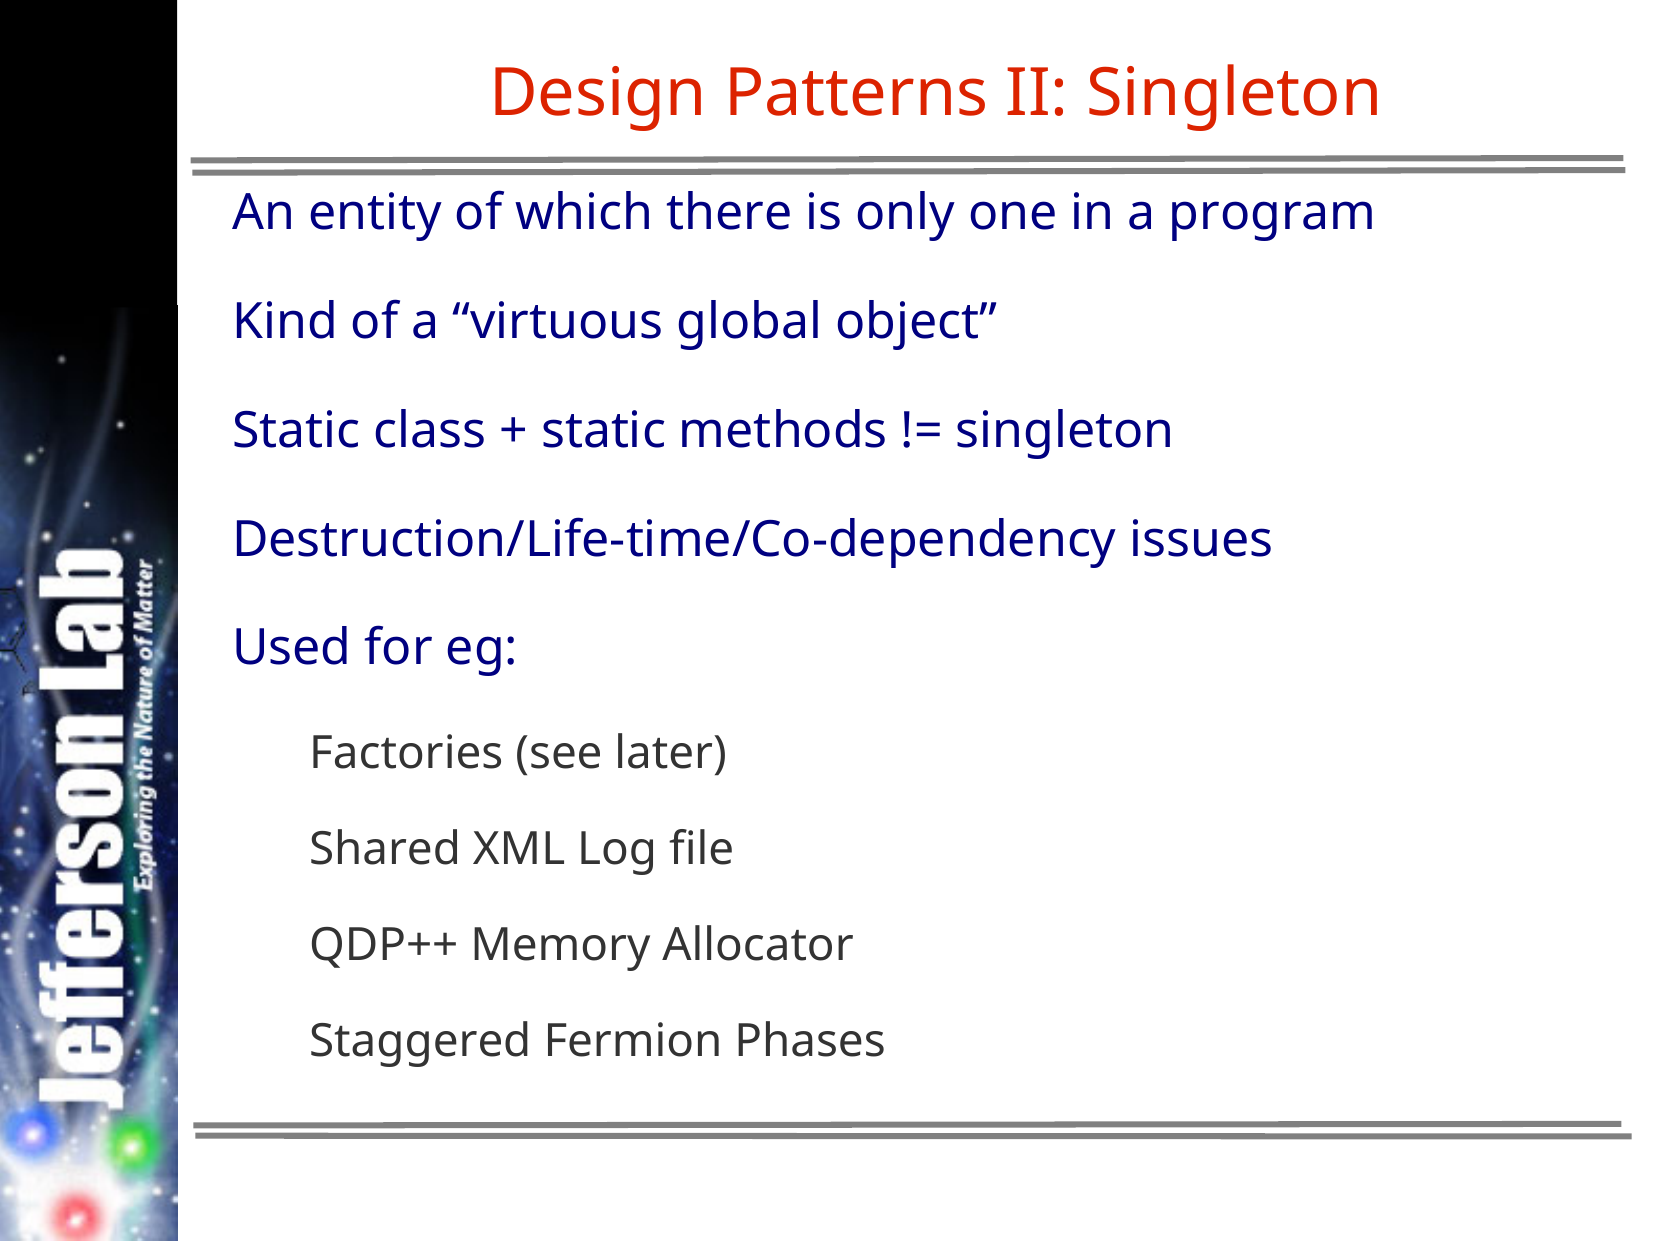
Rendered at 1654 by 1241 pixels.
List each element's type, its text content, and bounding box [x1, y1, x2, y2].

picture [0, 308, 178, 1241]
title Design Patterns II: Singleton [235, 17, 1638, 149]
list An entity of which there is only one in a program Kind of a “virtuous global object” Static class + static methods != singleton Destruction/Life-time/Co-dependency issues Used for eg: Factories (see later) Shared XML Log file QDP++ Memory Allocator Staggered Fermion Phases [214, 165, 1615, 1099]
